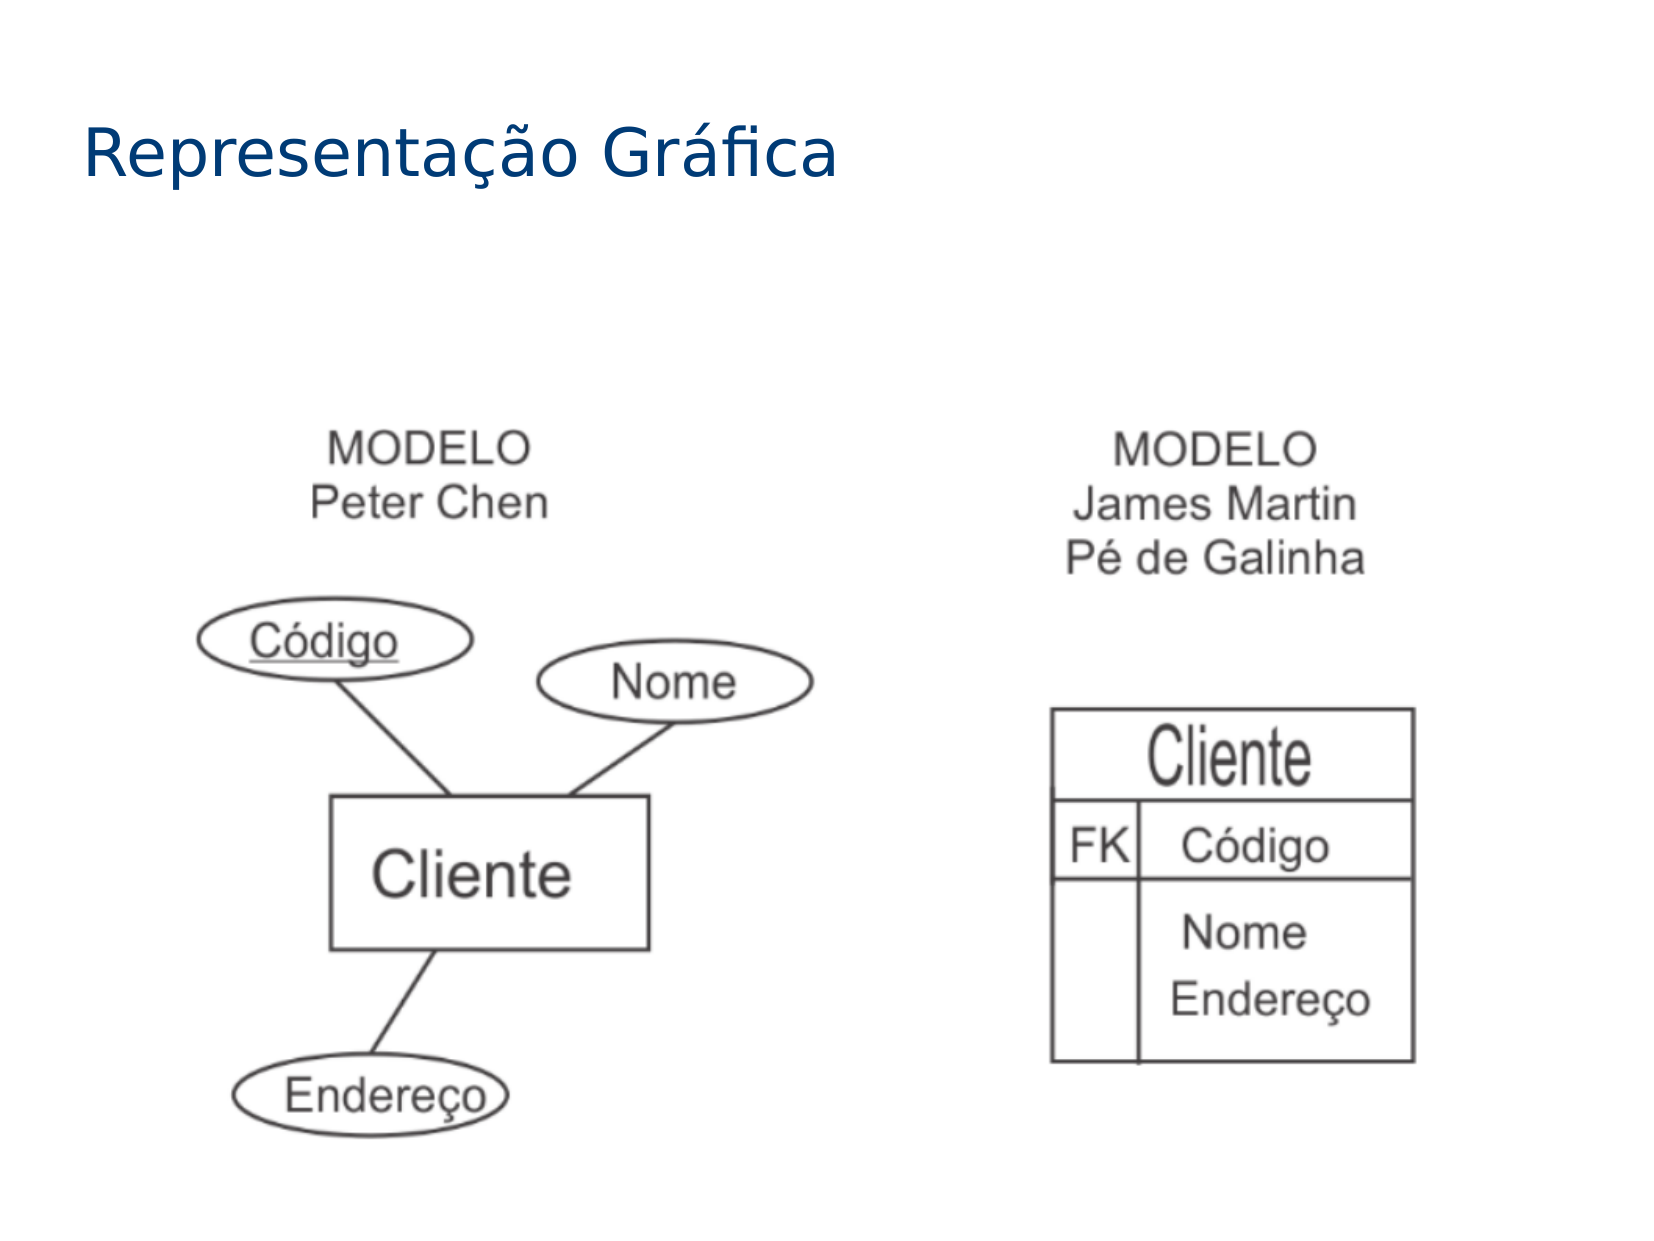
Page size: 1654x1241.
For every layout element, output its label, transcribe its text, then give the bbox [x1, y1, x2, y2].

picture [186, 418, 1423, 1144]
title Representação Gráfica [82, 75, 1571, 231]
